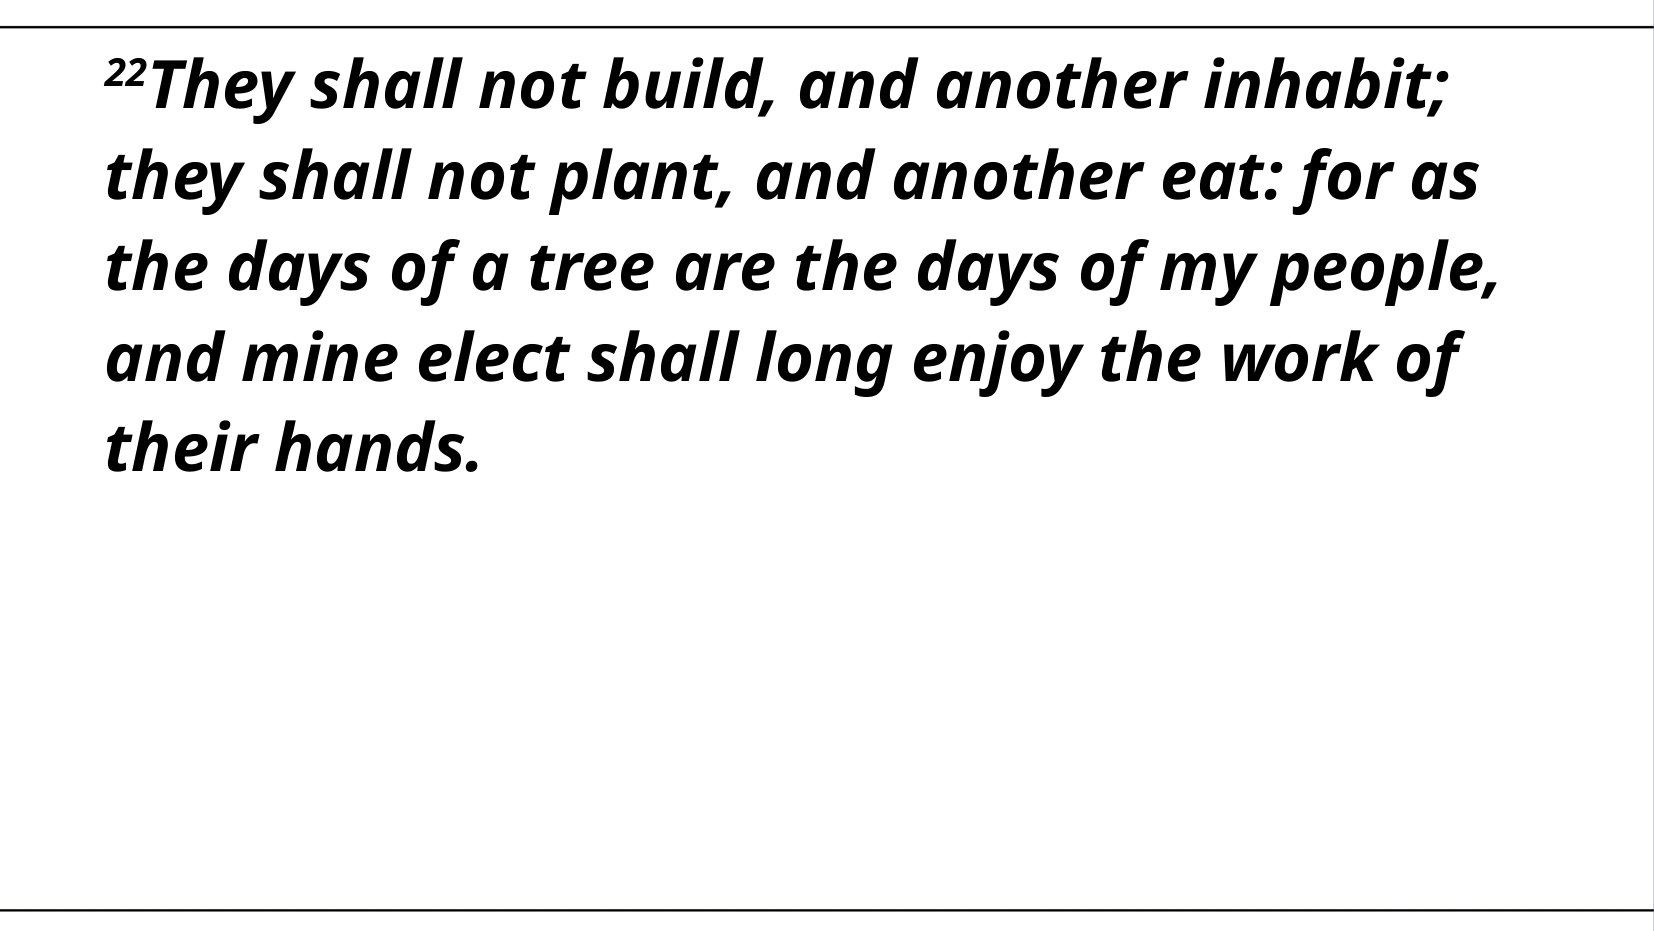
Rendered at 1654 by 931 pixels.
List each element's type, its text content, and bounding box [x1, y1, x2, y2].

text_box 22They shall not build, and another inhabit; they shall not plant, and another eat: for as the days of a tree are the days of my people, and mine elect shall long enjoy the work of their hands. [90, 30, 1561, 406]
picture [0, 0, 1654, 931]
